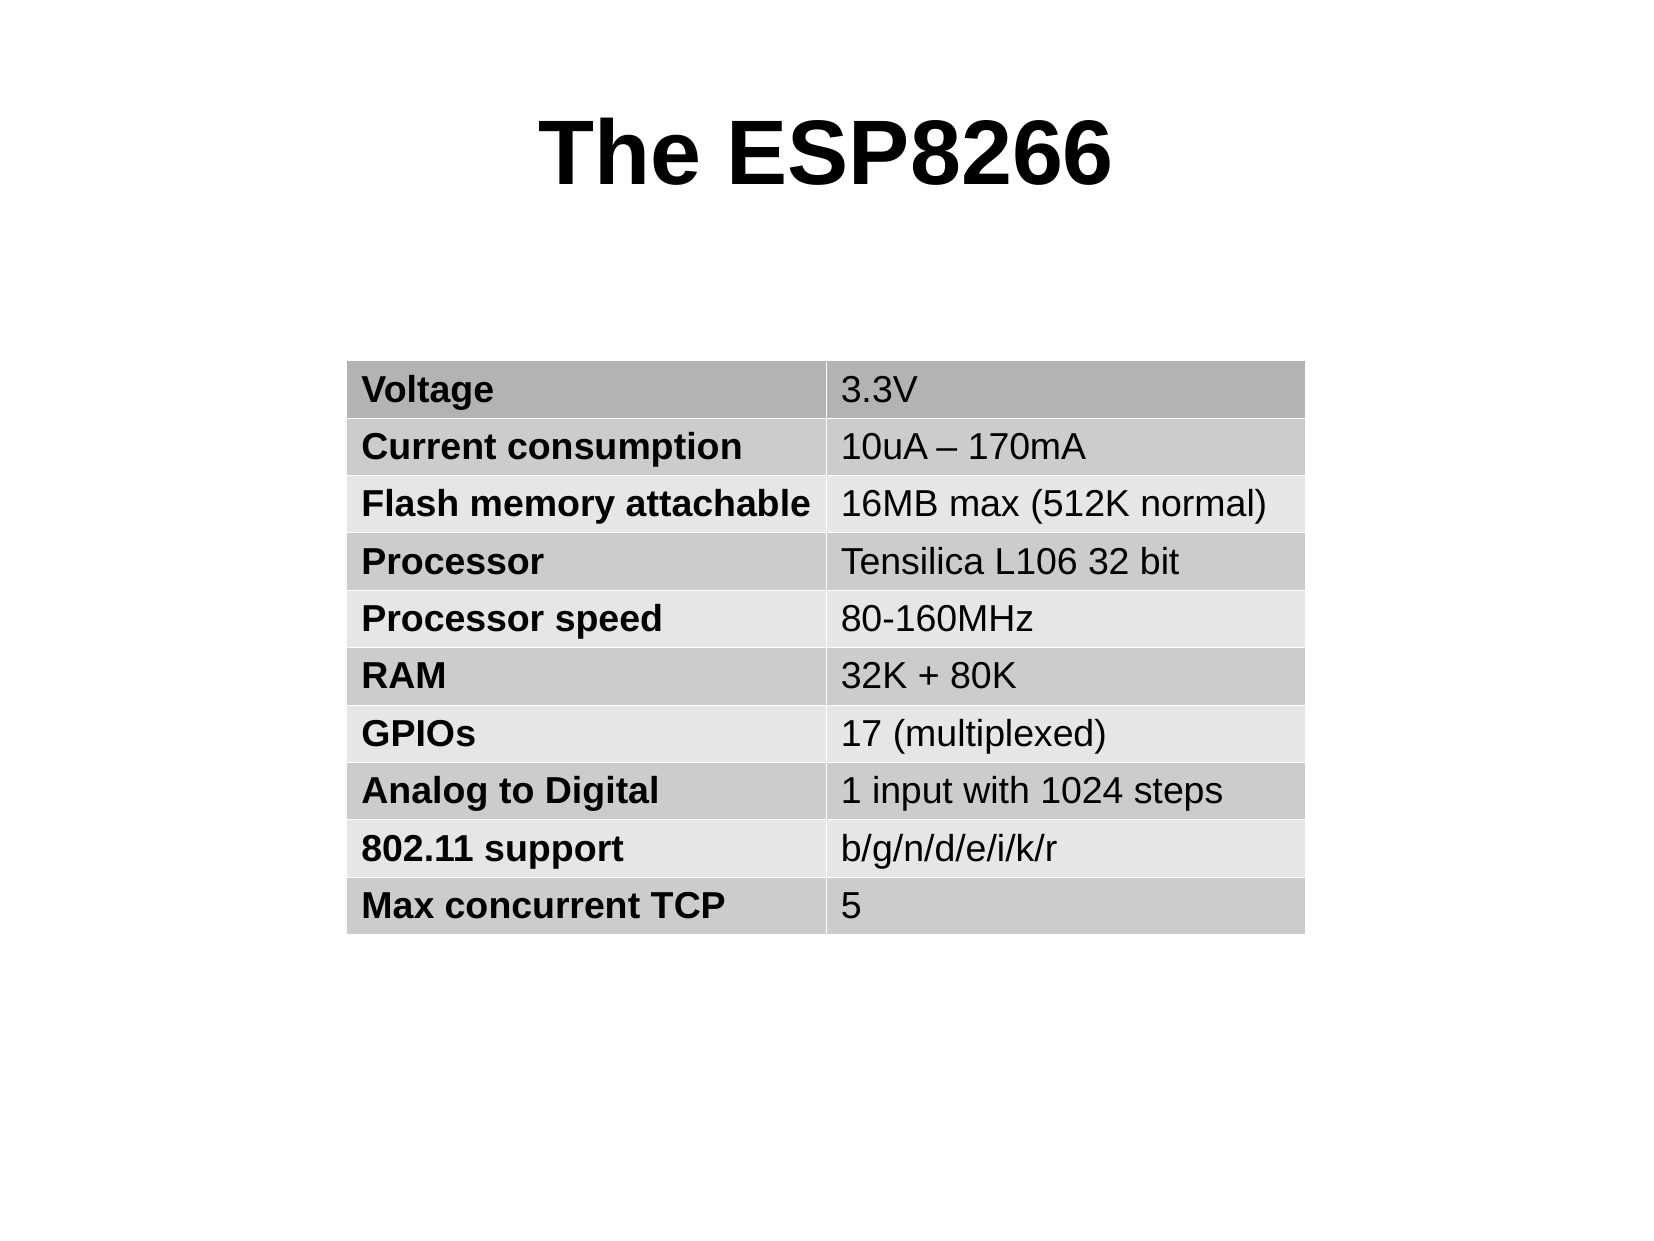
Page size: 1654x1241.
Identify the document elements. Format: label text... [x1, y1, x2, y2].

table_cell 802.11 support [347, 820, 826, 877]
table_cell GPIOs [347, 706, 826, 762]
table_cell 16MB max (512K normal) [827, 476, 1305, 532]
table_cell Analog to Digital [347, 763, 826, 819]
table_cell 80-160MHz [827, 591, 1305, 647]
table_cell 10uA – 170mA [827, 419, 1305, 475]
table_cell RAM [347, 648, 826, 705]
table_cell Flash memory attachable [347, 476, 826, 532]
table_cell b/g/n/d/e/i/k/r [827, 820, 1305, 877]
table_header 3.3V [827, 361, 1305, 418]
table_cell Processor speed [347, 591, 826, 647]
table_cell Max concurrent TCP [347, 878, 826, 934]
title The ESP8266 [82, 49, 1571, 257]
table_cell Tensilica L106 32 bit [827, 533, 1305, 590]
table_header Voltage [347, 361, 826, 418]
table_cell 17 (multiplexed) [827, 706, 1305, 762]
table_cell 32K + 80K [827, 648, 1305, 705]
table_cell Current consumption [347, 419, 826, 475]
table_cell 5 [827, 878, 1305, 934]
table_cell 1 input with 1024 steps [827, 763, 1305, 819]
table_cell Processor [347, 533, 826, 590]
